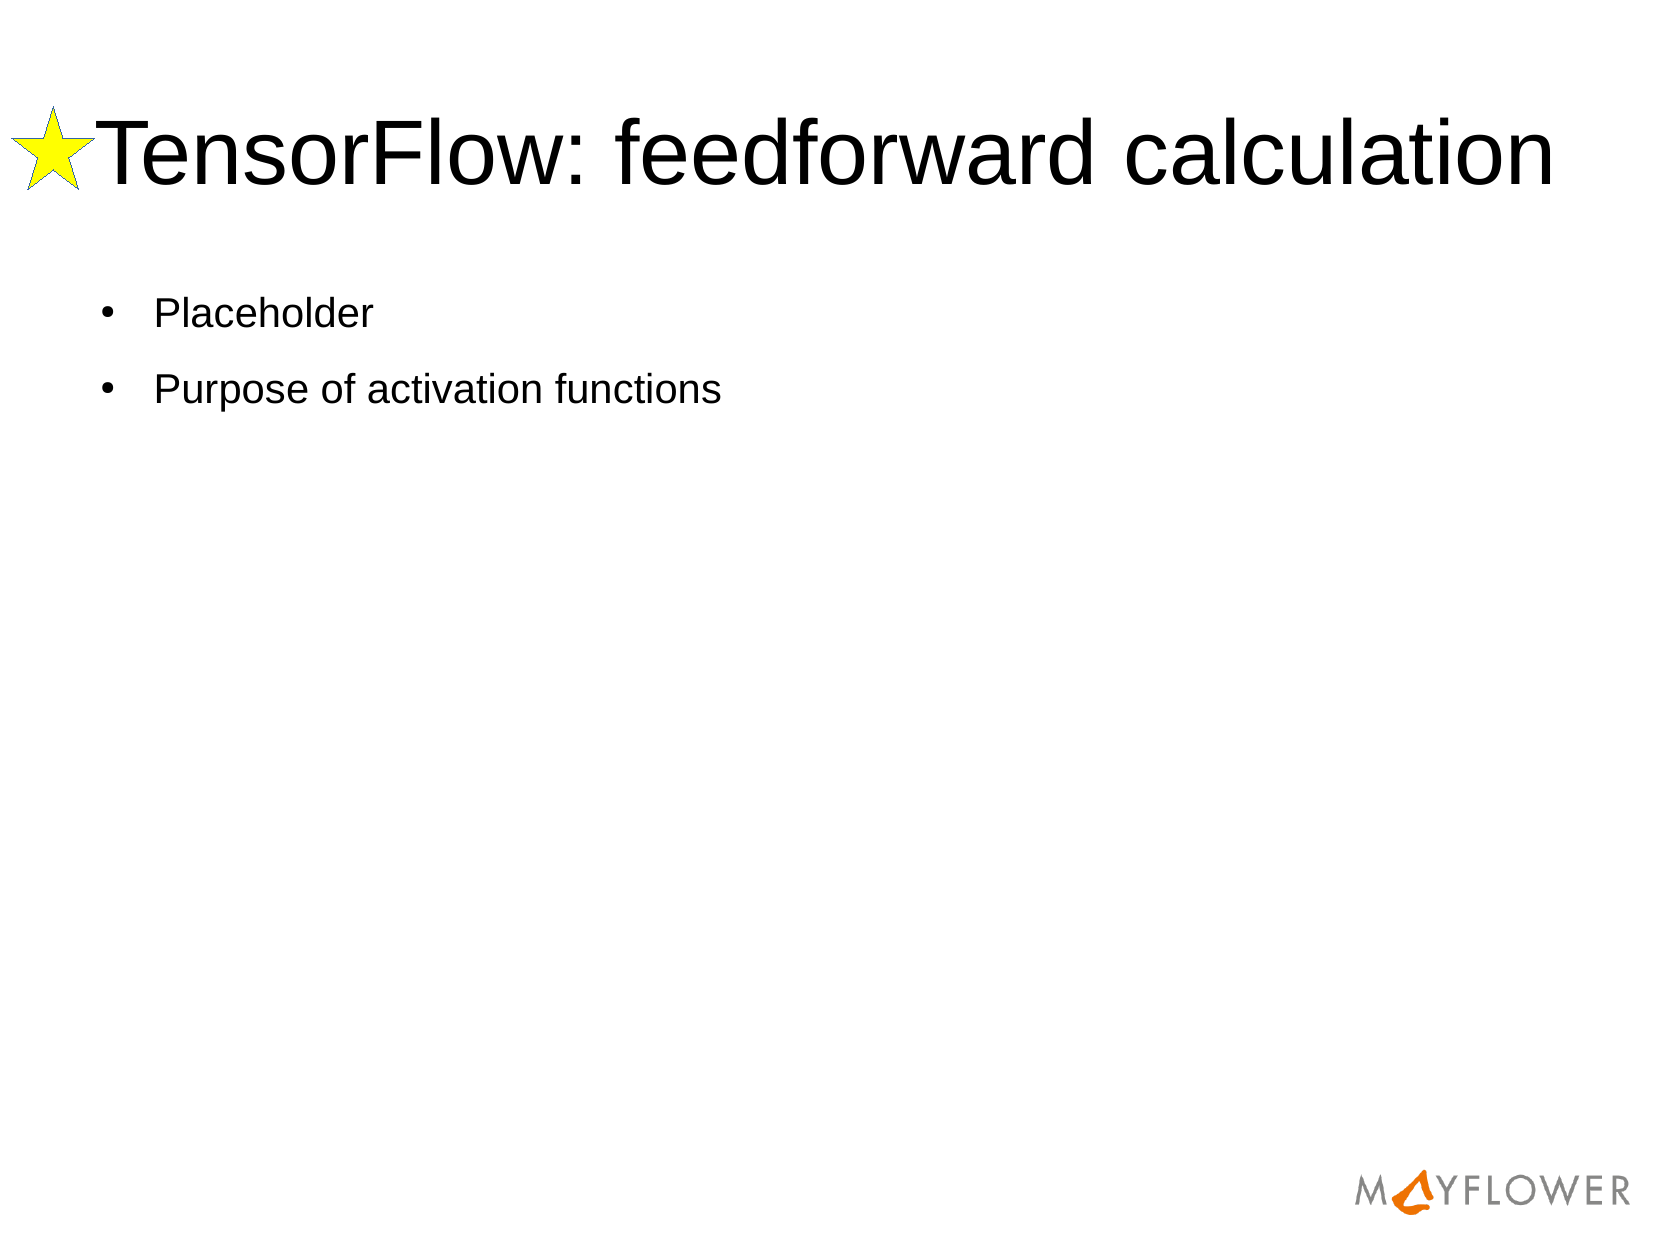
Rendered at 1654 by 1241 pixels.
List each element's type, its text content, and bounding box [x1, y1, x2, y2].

text_box [11, 106, 95, 190]
list Placeholder Purpose of activation functions [82, 290, 1571, 1010]
title TensorFlow: feedforward calculation [82, 49, 1571, 257]
picture [1355, 1169, 1630, 1215]
